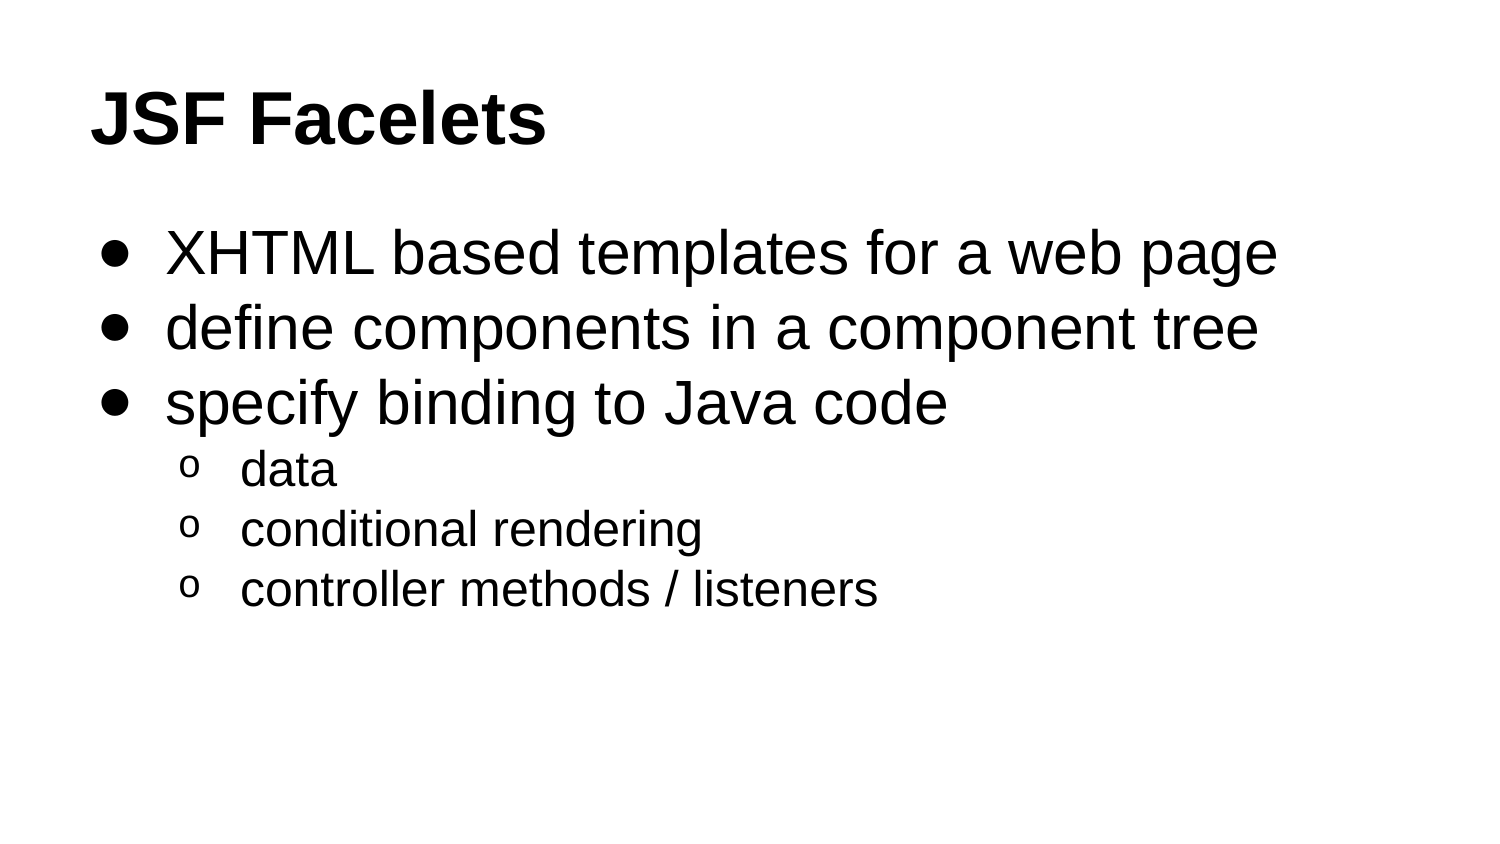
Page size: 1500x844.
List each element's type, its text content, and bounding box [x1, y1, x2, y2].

title JSF Facelets [75, 33, 1425, 175]
list XHTML based templates for a web page define components in a component tree specify binding to Java code data conditional rendering controller methods / listeners [75, 196, 1425, 808]
